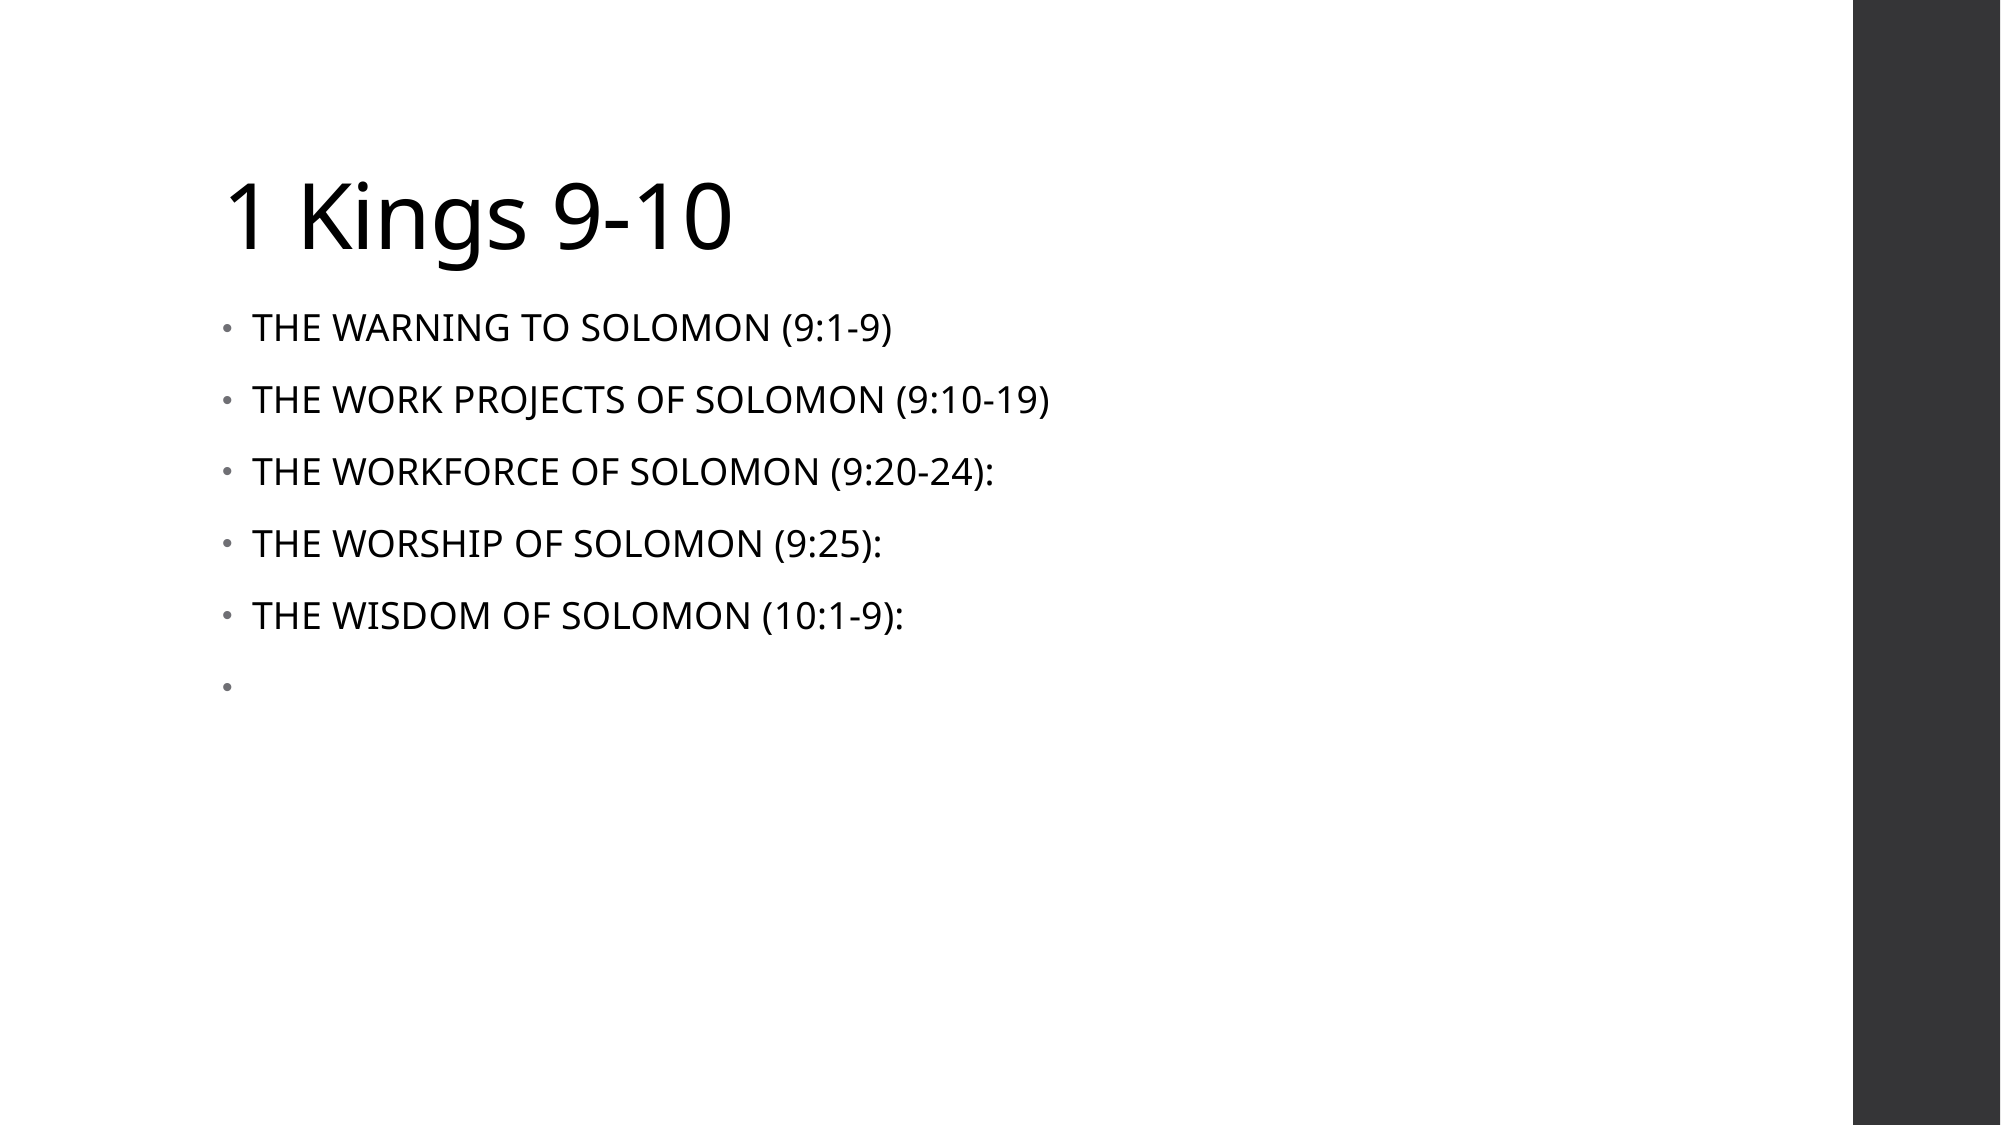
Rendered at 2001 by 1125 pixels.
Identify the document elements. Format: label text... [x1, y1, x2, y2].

list THE WARNING TO SOLOMON (9:1-9) THE WORK PROJECTS OF SOLOMON (9:10-19) THE WORKFORCE OF SOLOMON (9:20-24): THE WORSHIP OF SOLOMON (9:25): THE WISDOM OF SOLOMON (10:1-9): [206, 299, 1617, 1014]
title 1 Kings 9-10 [206, 60, 1797, 278]
